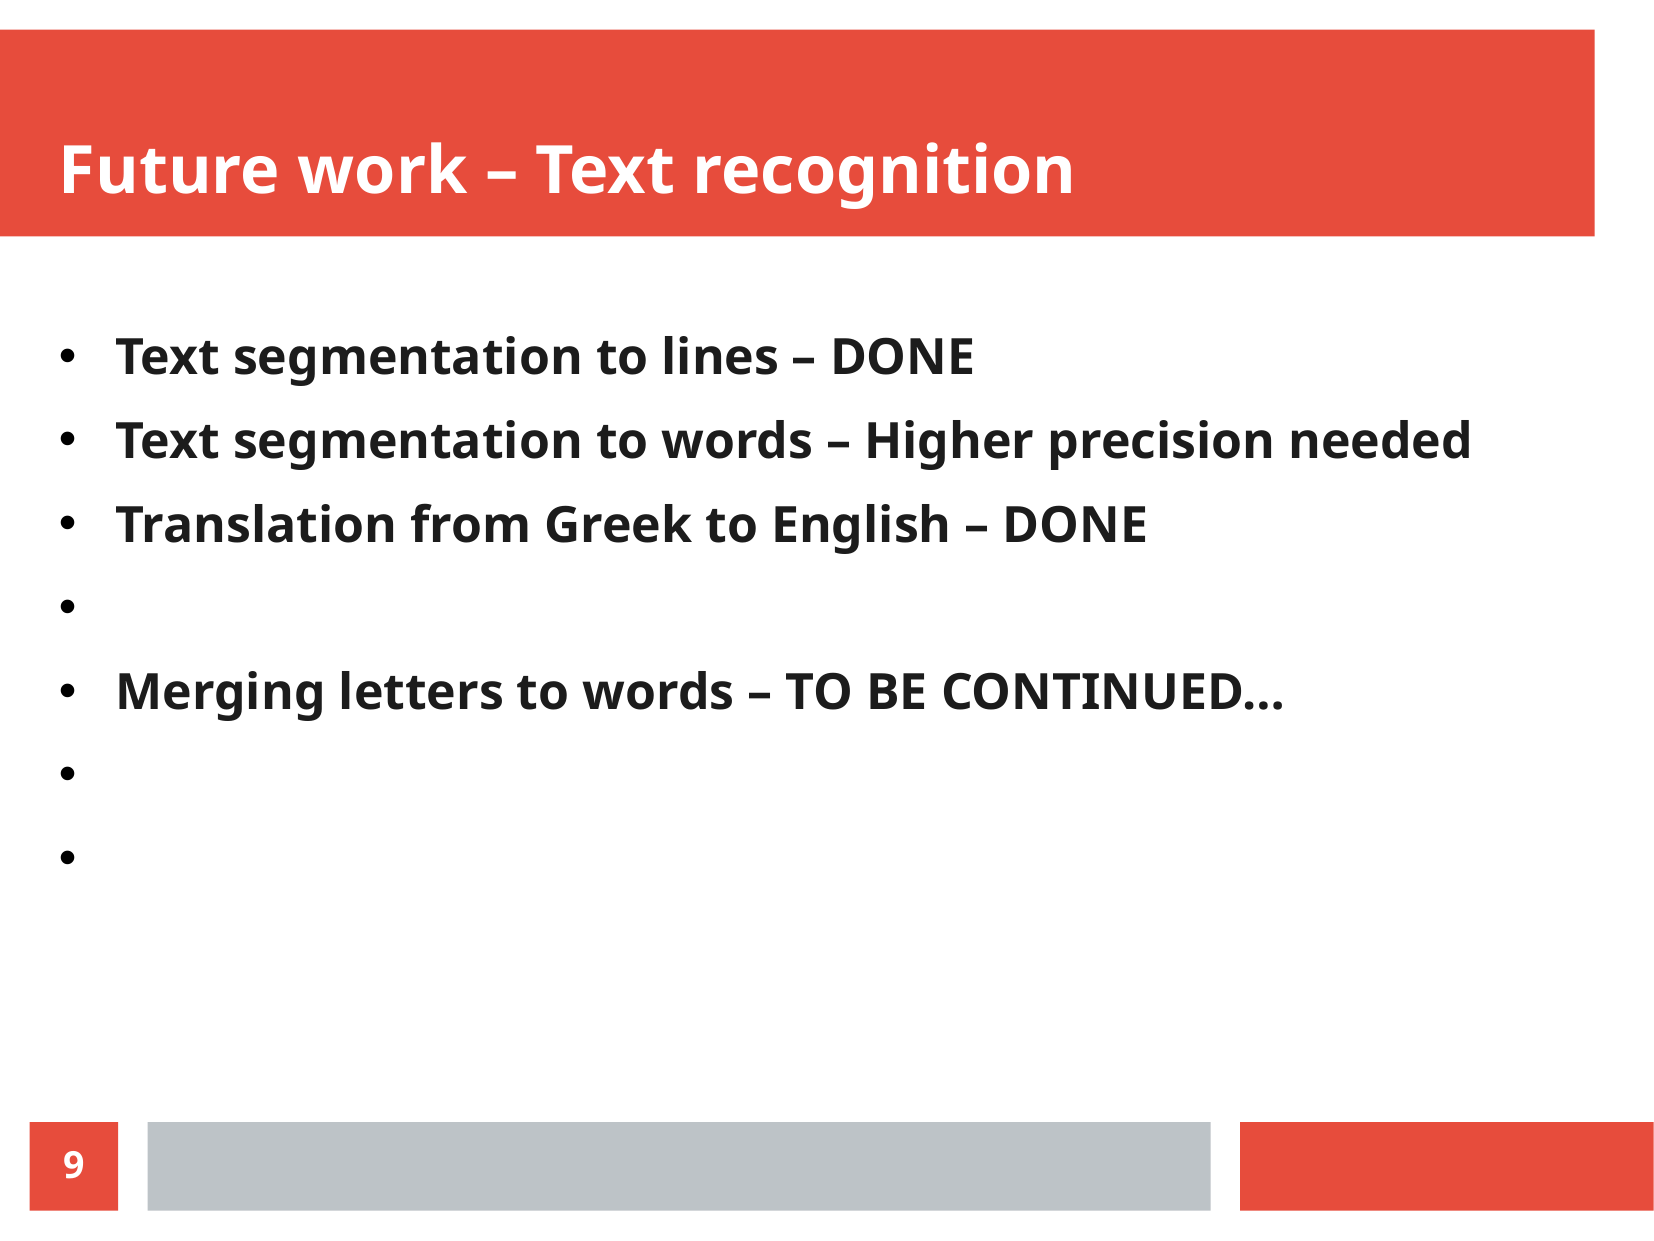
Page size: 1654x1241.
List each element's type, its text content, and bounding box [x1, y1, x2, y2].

title Future work – Text recognition [59, 59, 1595, 207]
text_box [29, 1122, 119, 1211]
list Text segmentation to lines – DONE Text segmentation to words – Higher precision needed Translation from Greek to English – DONE Merging letters to words – TO BE CONTINUED… [59, 324, 1565, 1093]
